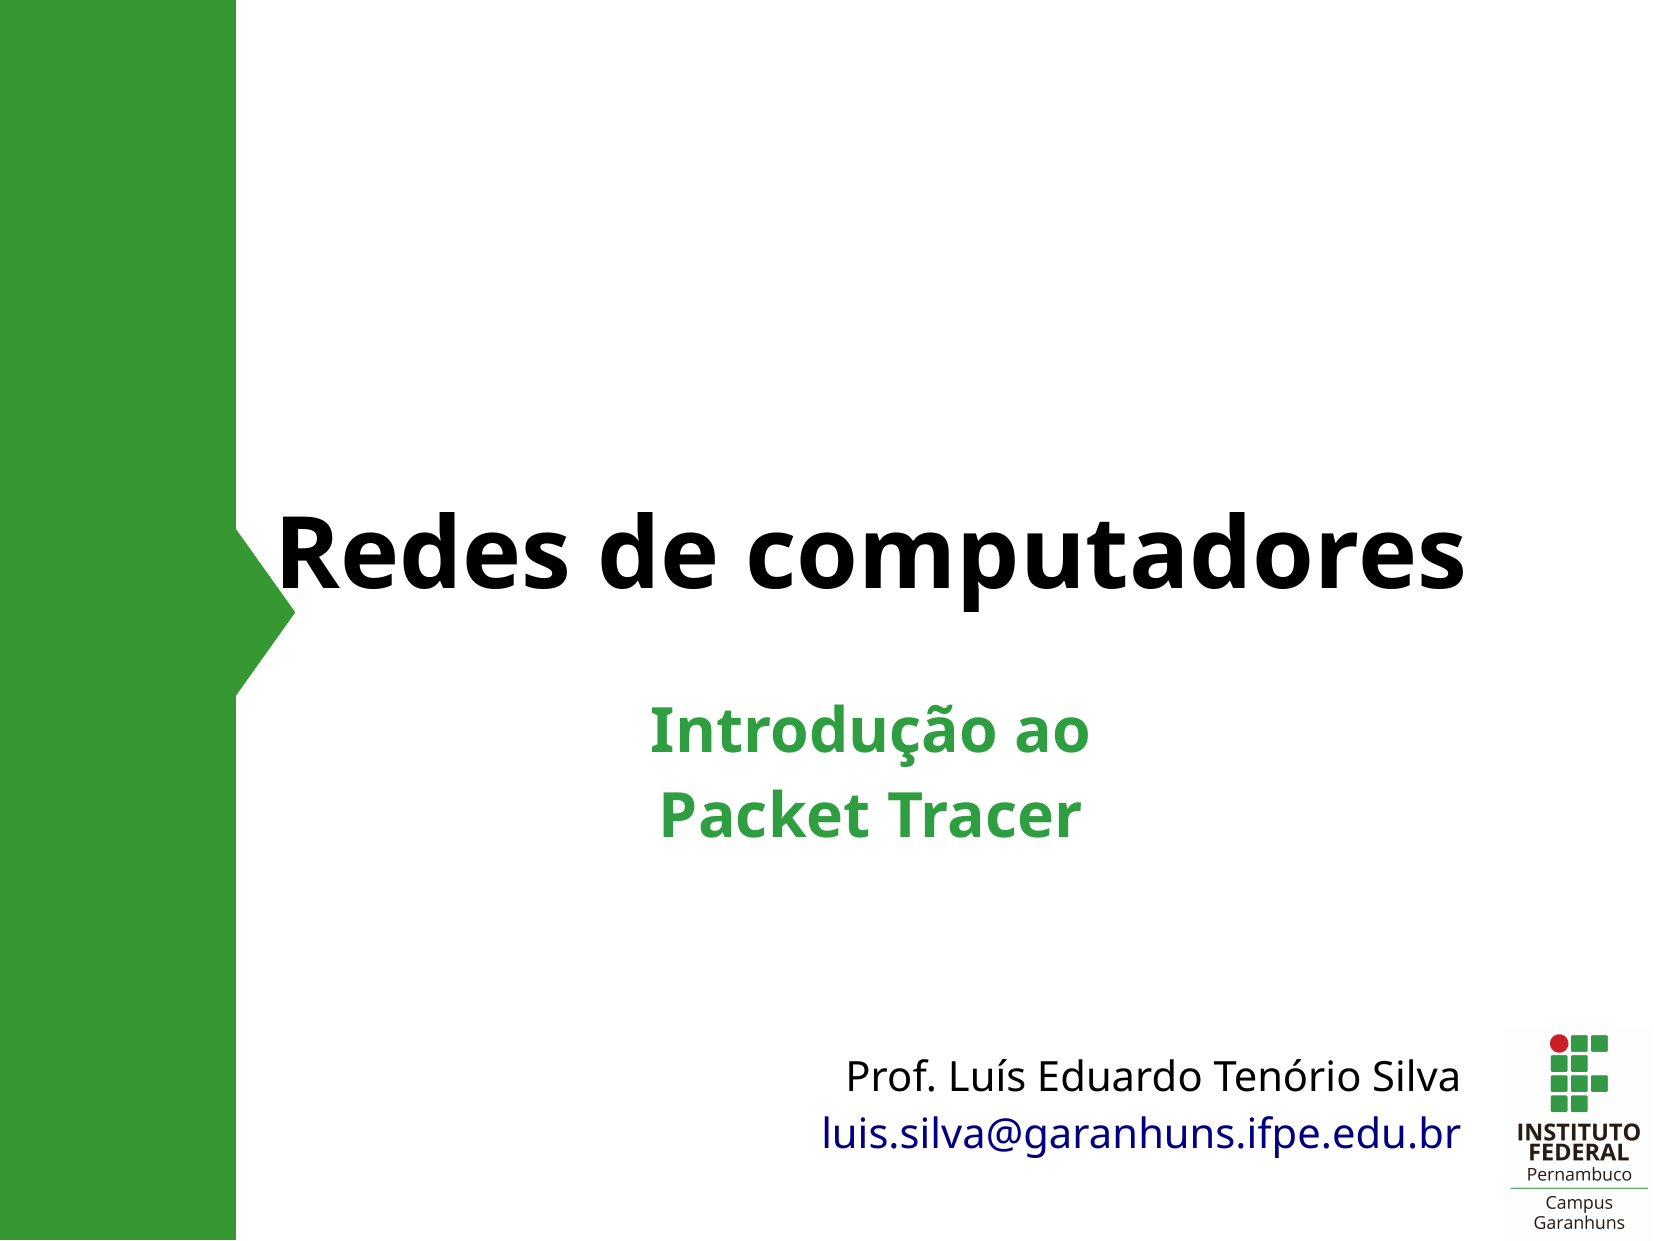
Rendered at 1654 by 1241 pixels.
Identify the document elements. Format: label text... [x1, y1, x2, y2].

picture [1505, 1028, 1654, 1241]
title Redes de computadores [236, 433, 1506, 666]
title Prof. Luís Eduardo Tenório Silva luis.silva@garanhuns.ifpe.edu.br [191, 974, 1462, 1234]
title Introdução ao Packet Tracer [236, 685, 1506, 857]
text_box [0, 0, 258, 1240]
